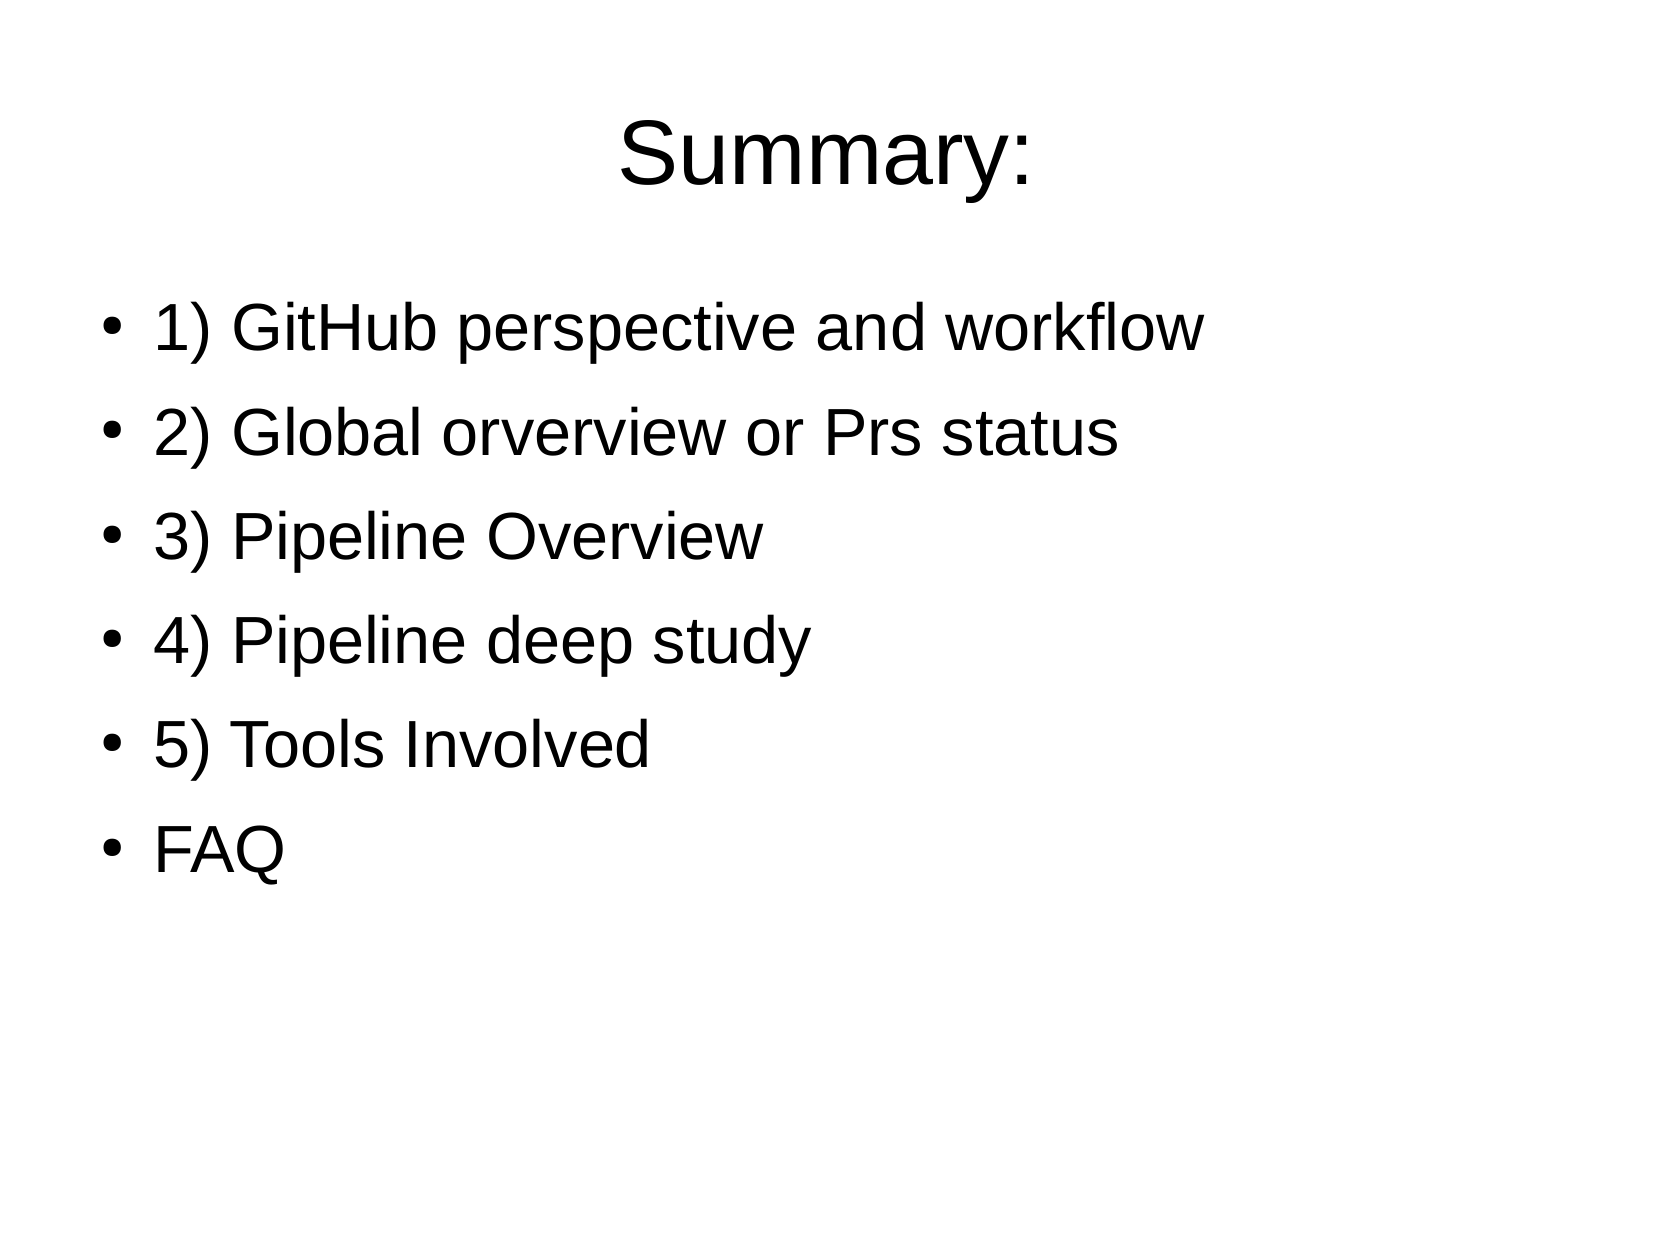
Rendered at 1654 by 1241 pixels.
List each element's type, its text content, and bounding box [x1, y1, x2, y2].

list 1) GitHub perspective and workflow 2) Global orverview or Prs status 3) Pipeline Overview 4) Pipeline deep study 5) Tools Involved FAQ [82, 290, 1571, 1010]
title Summary: [82, 49, 1571, 257]
